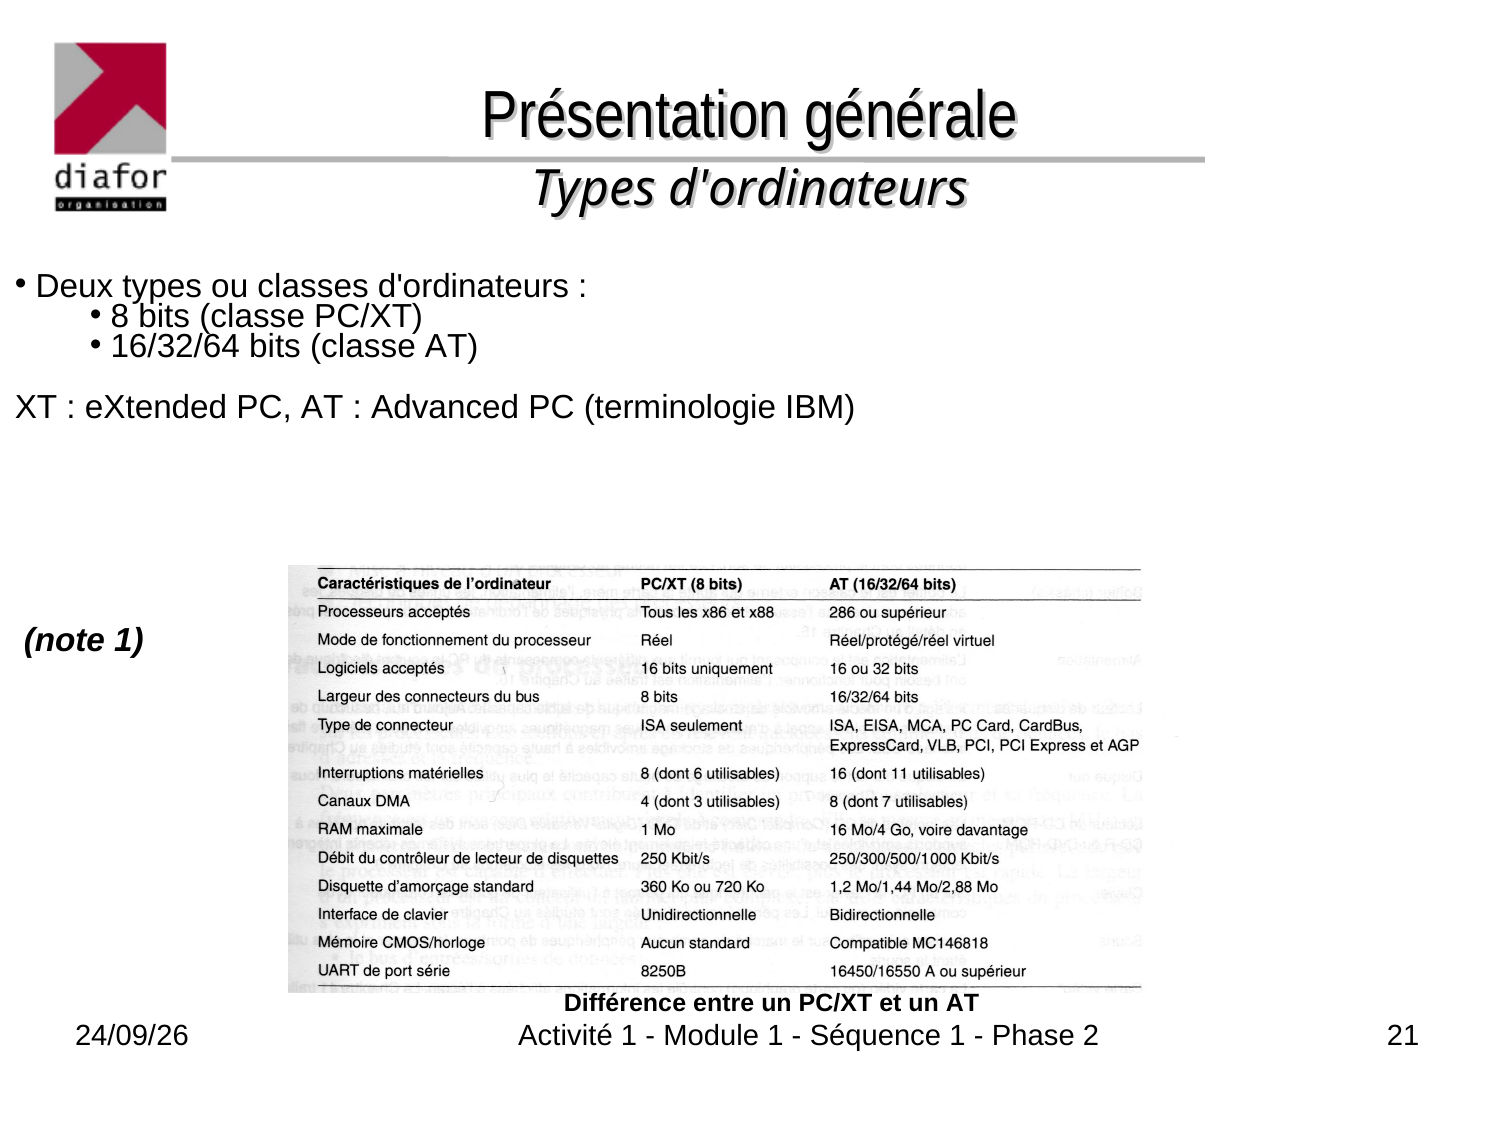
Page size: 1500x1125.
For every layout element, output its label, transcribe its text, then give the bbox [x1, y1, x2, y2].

text_box Différence entre un PC/XT et un AT [549, 986, 995, 1024]
title Présentation générale Types d'ordinateurs [75, 45, 1426, 250]
picture [288, 565, 1182, 993]
text_box (note 1) [9, 620, 288, 666]
text_box Deux types ou classes d'ordinateurs : 8 bits (classe PC/XT) 16/32/64 bits (classe AT) XT : eXtended PC, AT : Advanced PC (terminologie IBM) [0, 265, 1500, 433]
picture [53, 42, 168, 213]
